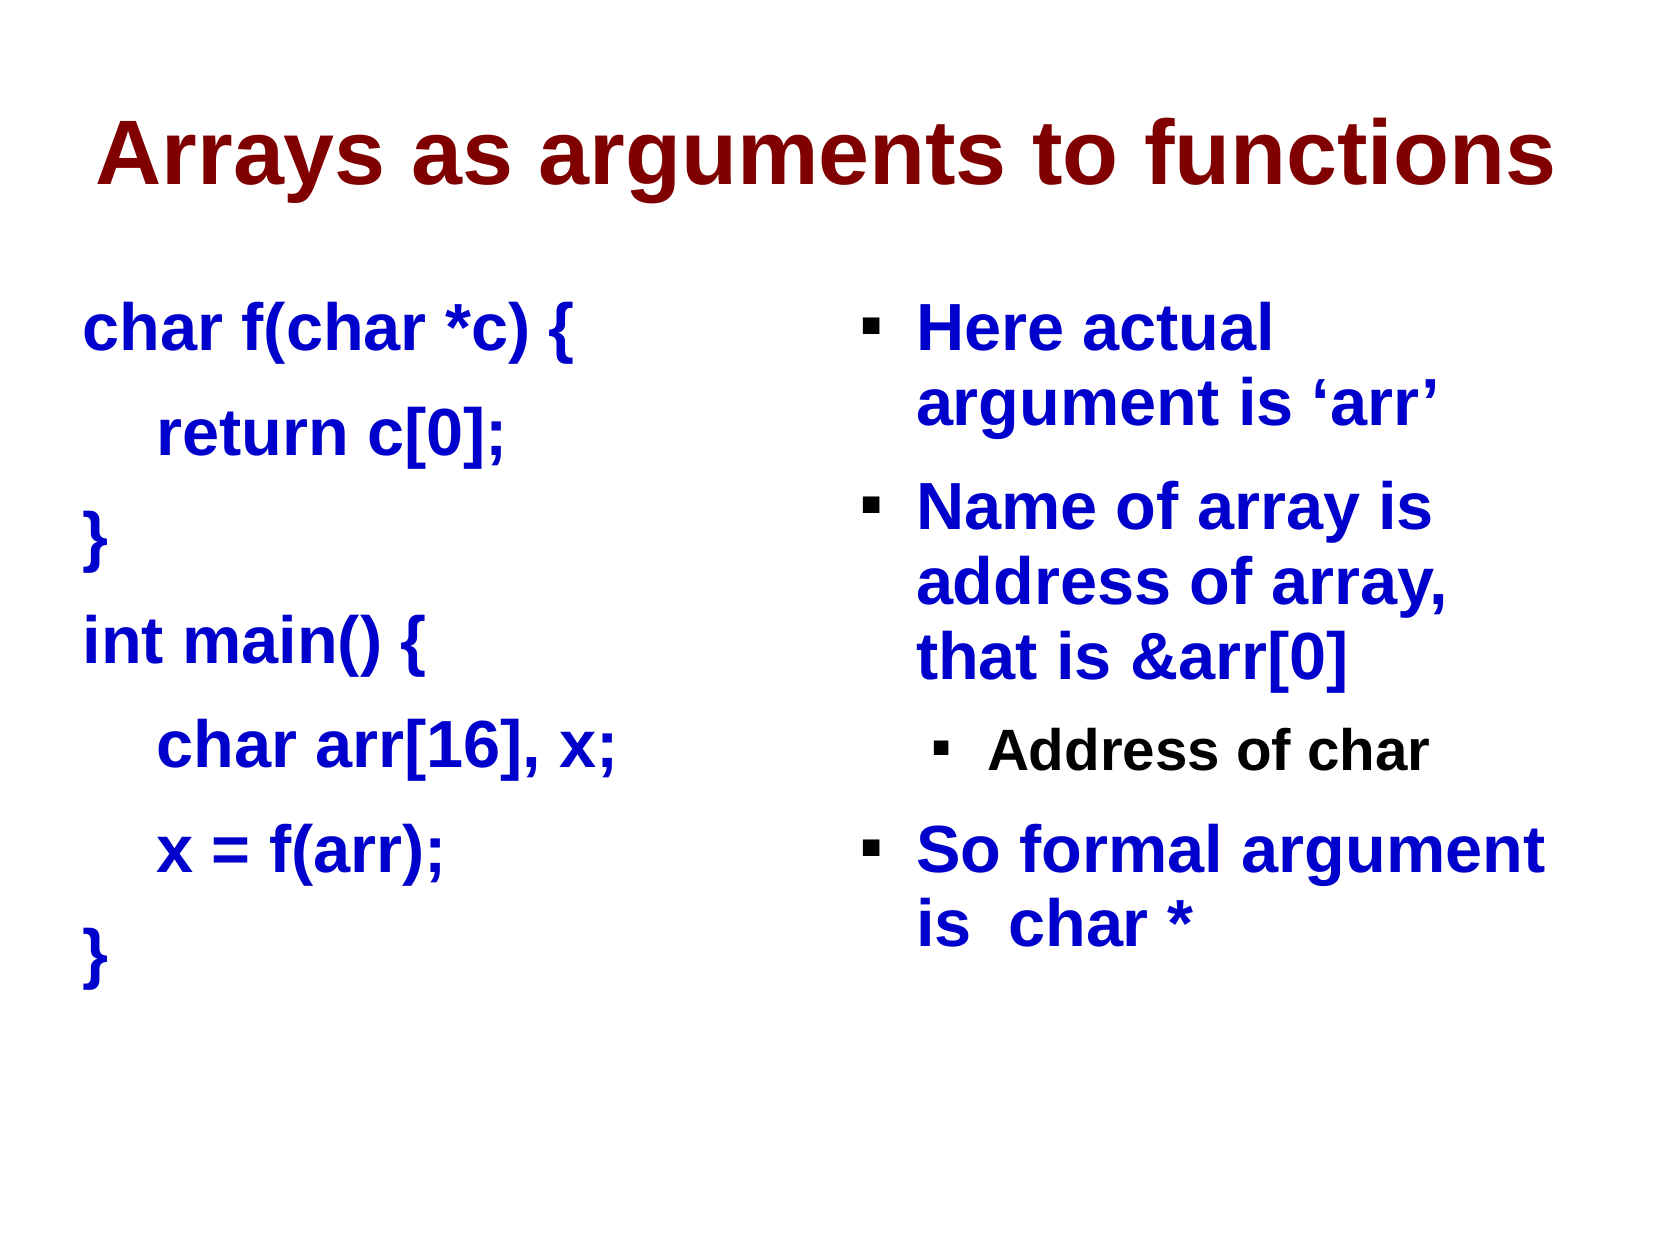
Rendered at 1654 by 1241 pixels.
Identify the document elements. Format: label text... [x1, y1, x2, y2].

title Arrays as arguments to functions [82, 49, 1571, 257]
list char f(char *c) { return c[0]; } int main() { char arr[16], x; x = f(arr); } [82, 290, 809, 1010]
list Here actual argument is ‘arr’ Name of array is address of array, that is &arr[0] Address of char So formal argument is char * [845, 290, 1572, 1010]
